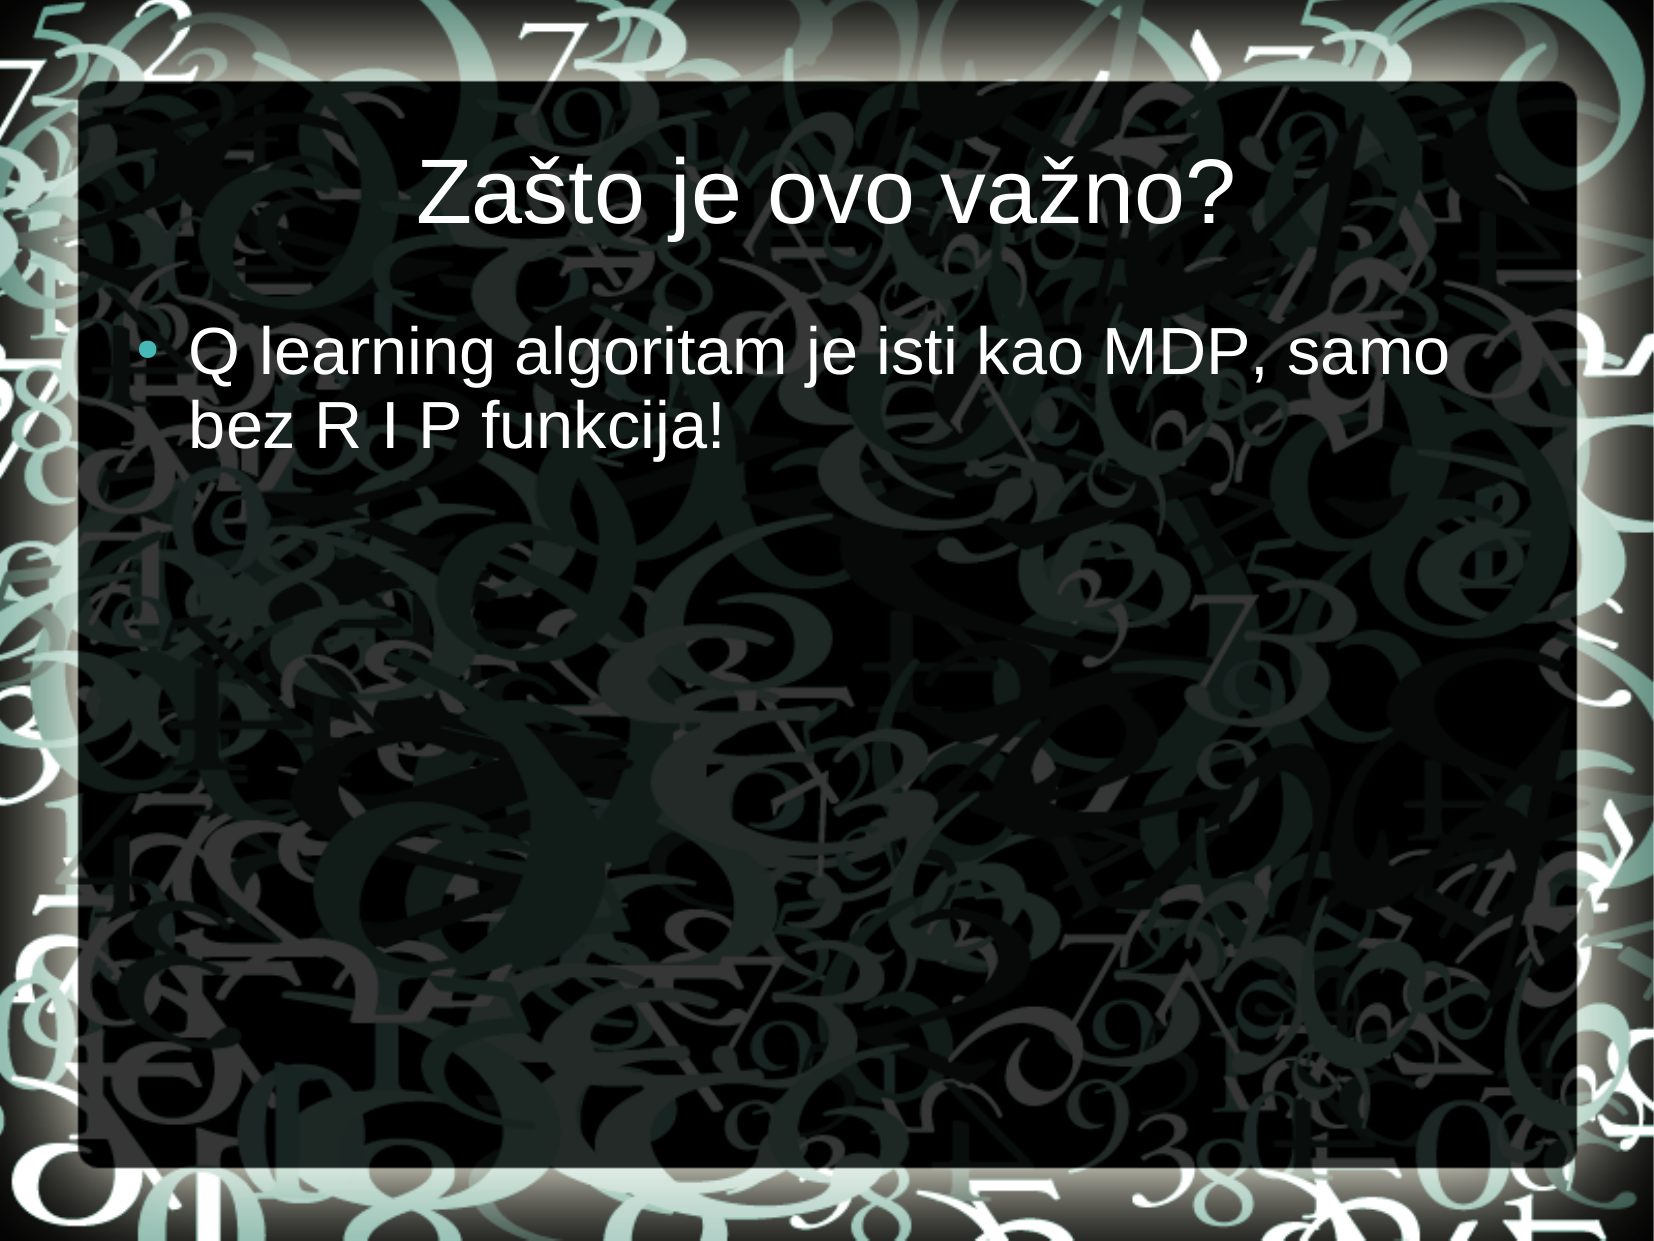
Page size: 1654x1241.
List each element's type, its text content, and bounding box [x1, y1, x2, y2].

picture [0, 0, 1654, 1241]
title Zašto je ovo važno? [82, 88, 1571, 296]
list Q learning algoritam je isti kao MDP, samo bez R I P funkcija! [118, 313, 1542, 1028]
